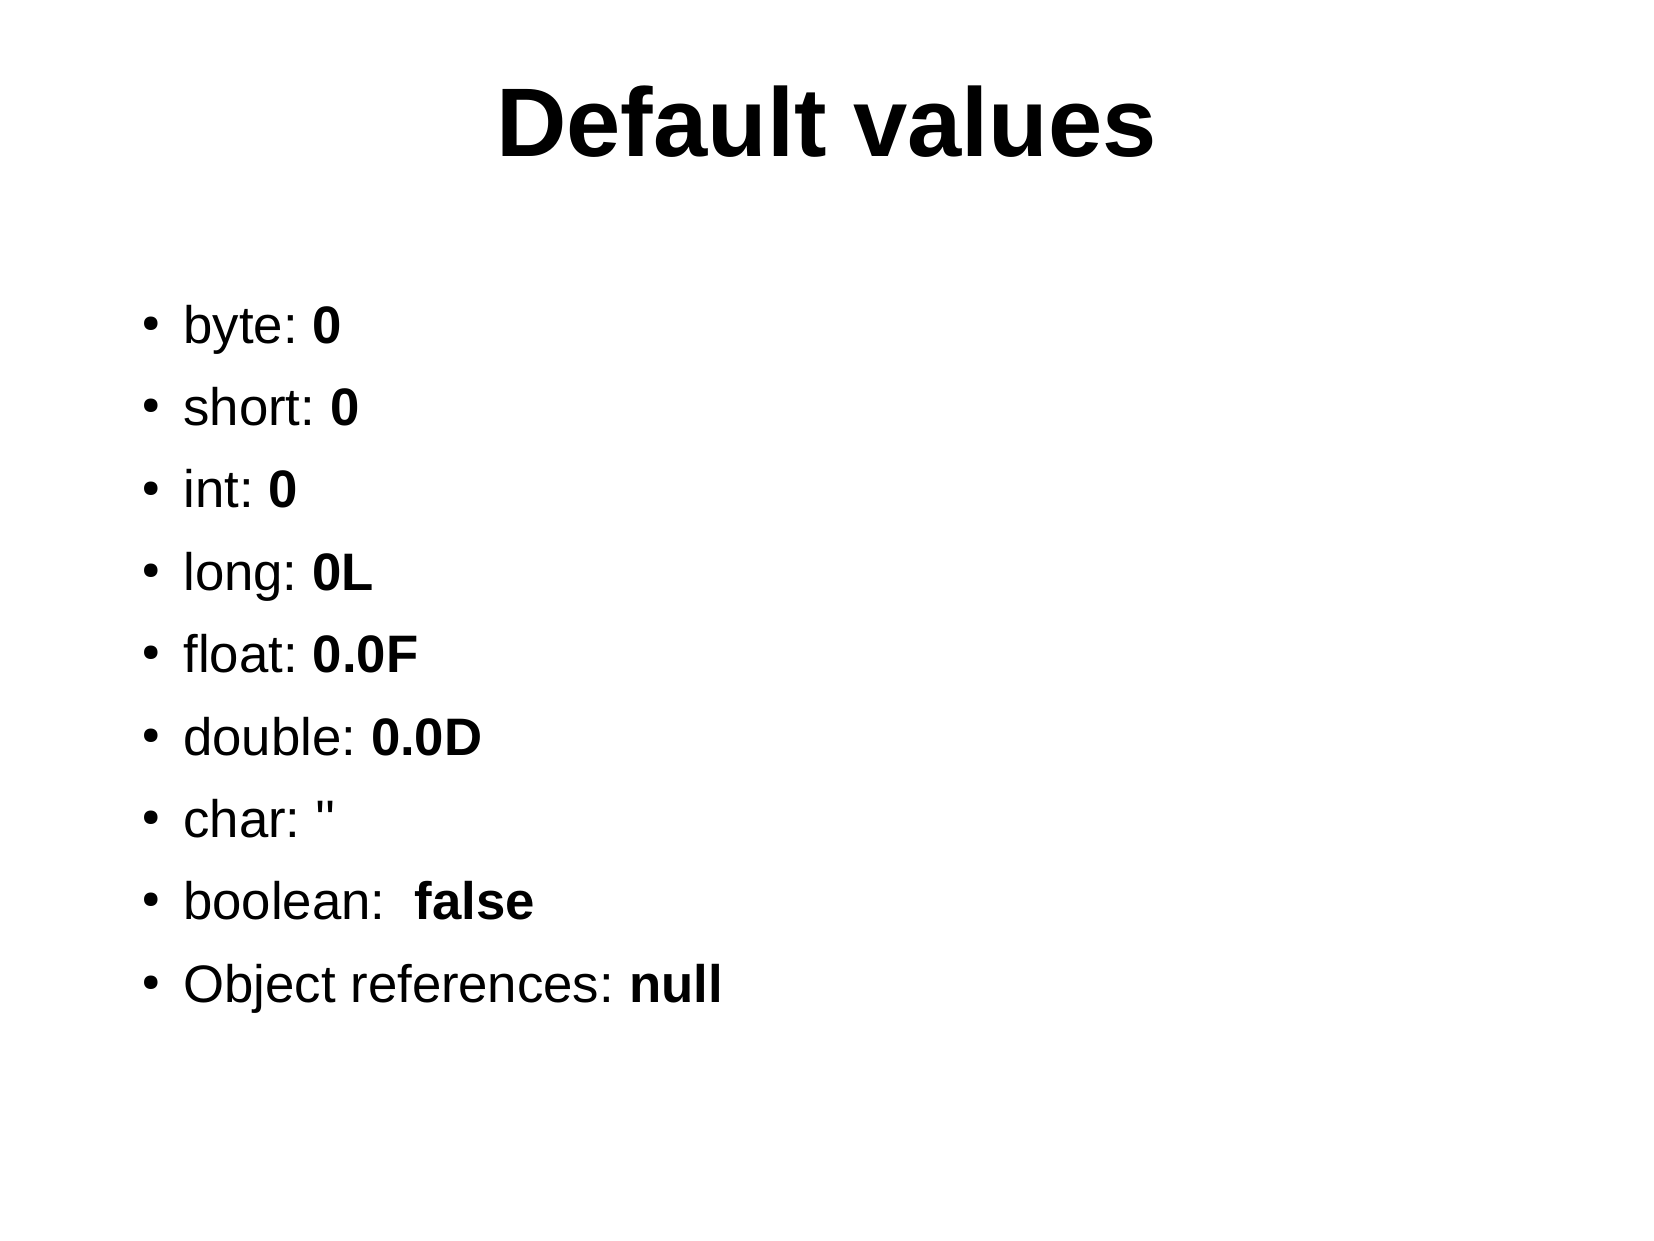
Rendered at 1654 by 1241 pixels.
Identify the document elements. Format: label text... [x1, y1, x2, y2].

title Default values [82, 49, 1571, 196]
list byte: 0 short: 0 int: 0 long: 0L float: 0.0F double: 0.0D char: '' boolean: false Object references: null [127, 295, 1571, 1015]
